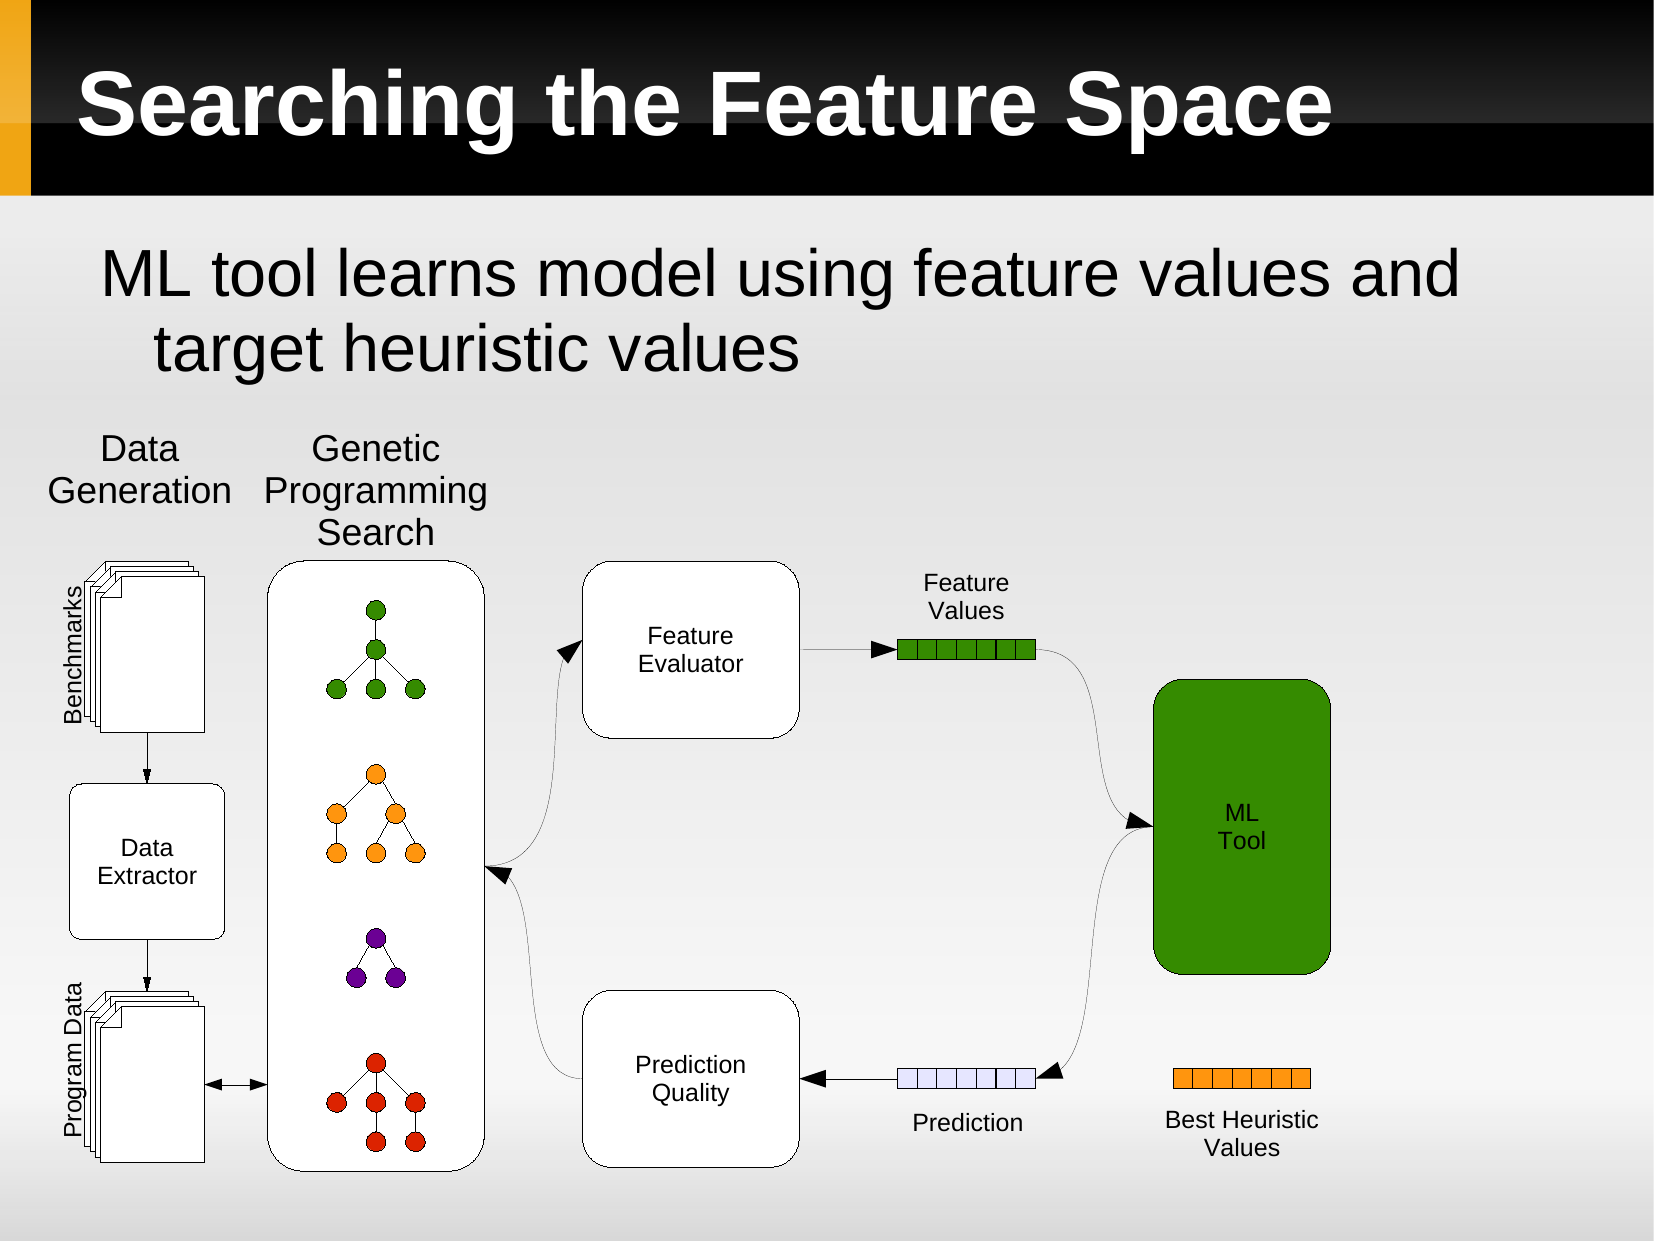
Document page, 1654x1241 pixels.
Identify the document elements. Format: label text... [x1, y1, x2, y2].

text_box Benchmarks [51, 563, 115, 741]
text_box [1173, 1068, 1311, 1089]
text_box Data Extractor [69, 783, 225, 940]
text_box Best Heuristic Values [1133, 1098, 1351, 1170]
text_box [95, 977, 205, 1163]
text_box ML Tool [1153, 679, 1331, 975]
picture [0, 0, 1654, 1241]
text_box Feature Evaluator [582, 561, 800, 739]
text_box [897, 1068, 1036, 1089]
text_box Prediction [879, 1100, 1057, 1144]
text_box [897, 639, 1036, 660]
text_box Program Data [51, 946, 115, 1154]
text_box [143, 769, 151, 784]
text_box Feature Values [877, 561, 1056, 632]
title Searching the Feature Space [76, 7, 1565, 200]
text_box Genetic Programming Search [248, 434, 504, 562]
text_box [267, 562, 485, 1172]
text_box Prediction Quality [582, 990, 800, 1168]
text_box Data Generation [11, 420, 268, 520]
list ML tool learns model using feature values and target heuristic values [82, 236, 1571, 434]
text_box [103, 561, 205, 733]
